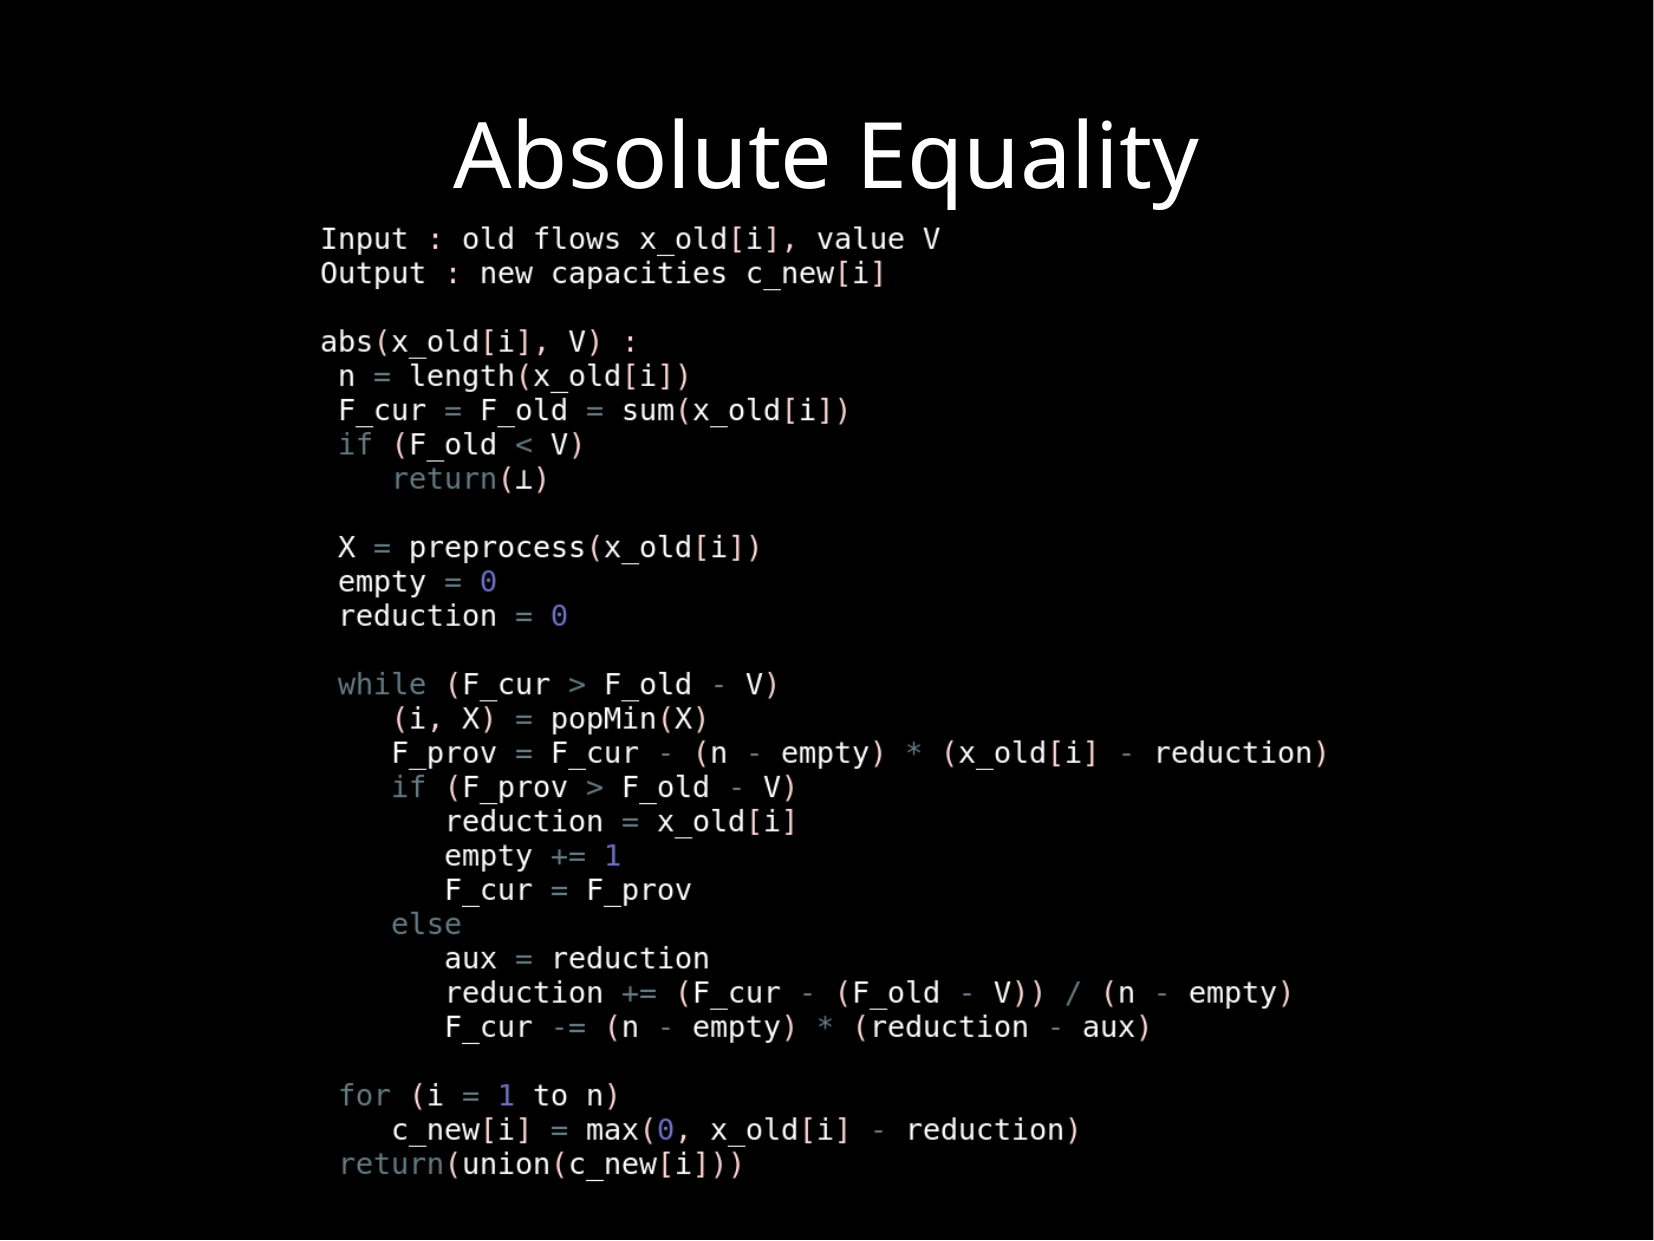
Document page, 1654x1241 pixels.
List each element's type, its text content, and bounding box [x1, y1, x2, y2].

title Absolute Equality [82, 49, 1571, 257]
picture [319, 223, 1334, 1193]
